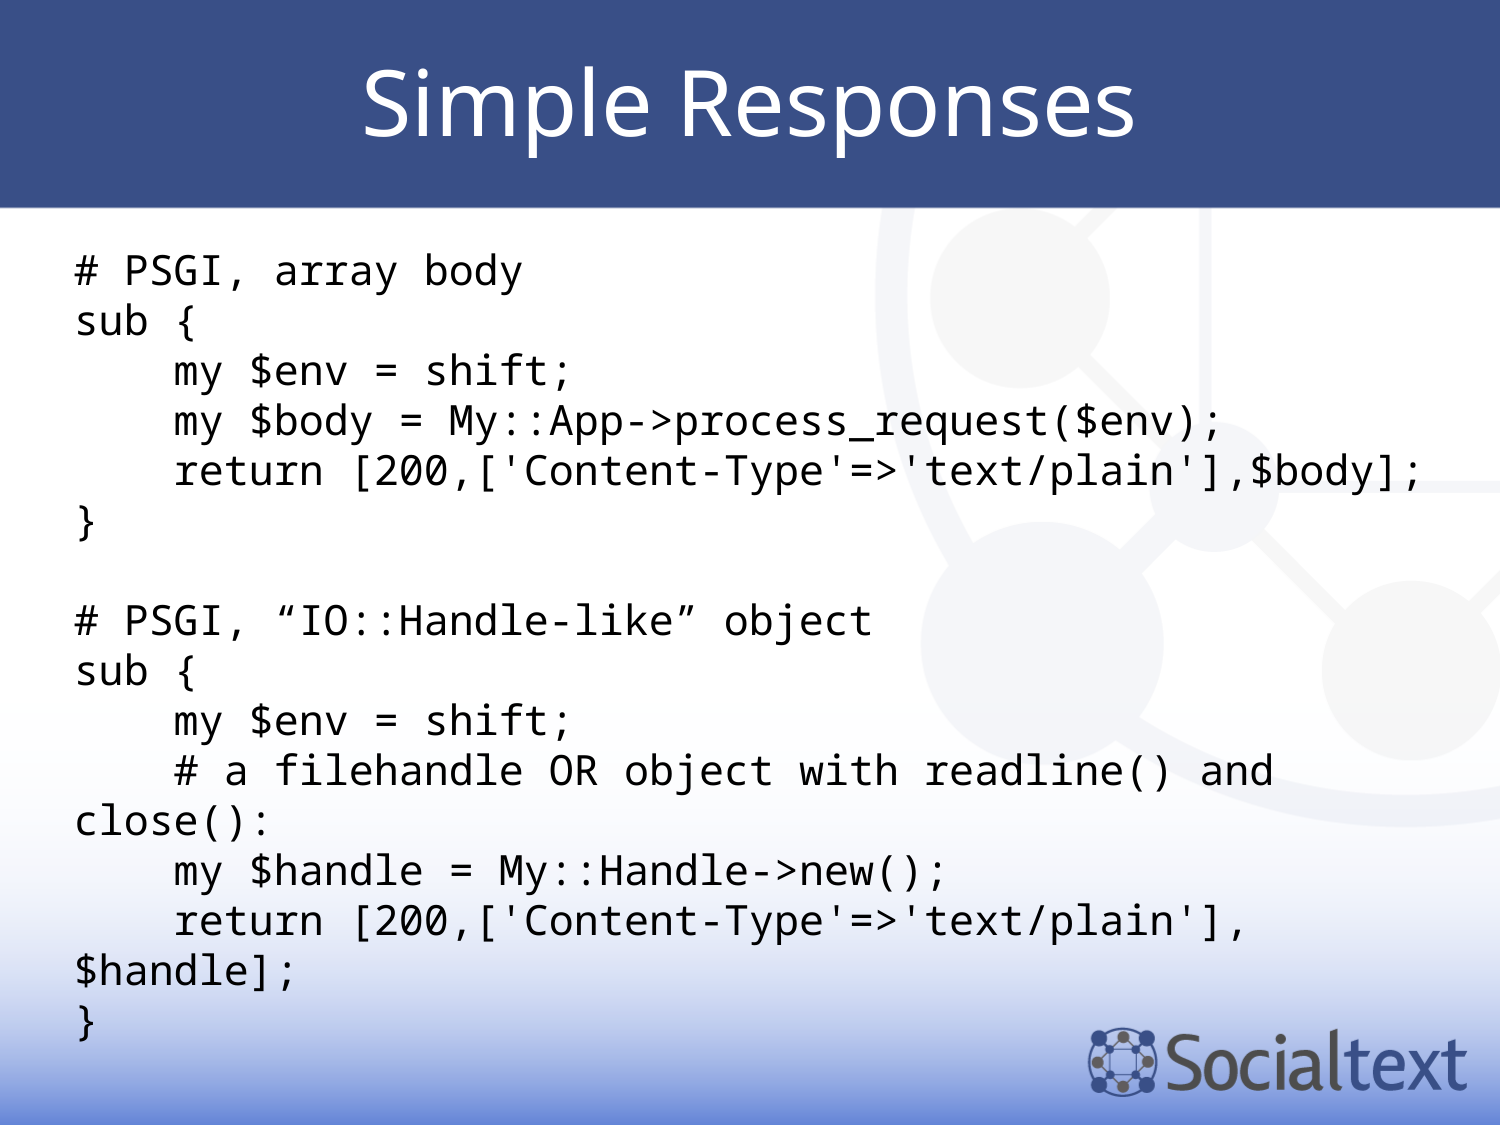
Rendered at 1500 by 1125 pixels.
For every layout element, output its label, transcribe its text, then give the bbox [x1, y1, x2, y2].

title Simple Responses [12, 0, 1488, 221]
picture [0, 0, 1500, 1125]
text_box # PSGI, array body sub { my $env = shift; my $body = My::App->process_request($env); return [200,['Content-Type'=>'text/plain'],$body]; } # PSGI, “IO::Handle-like” object sub { my $env = shift; # a filehandle OR object with readline() and close(): my $handle = My::Handle->new(); return [200,['Content-Type'=>'text/plain'],$handle]; } [59, 236, 1447, 1034]
